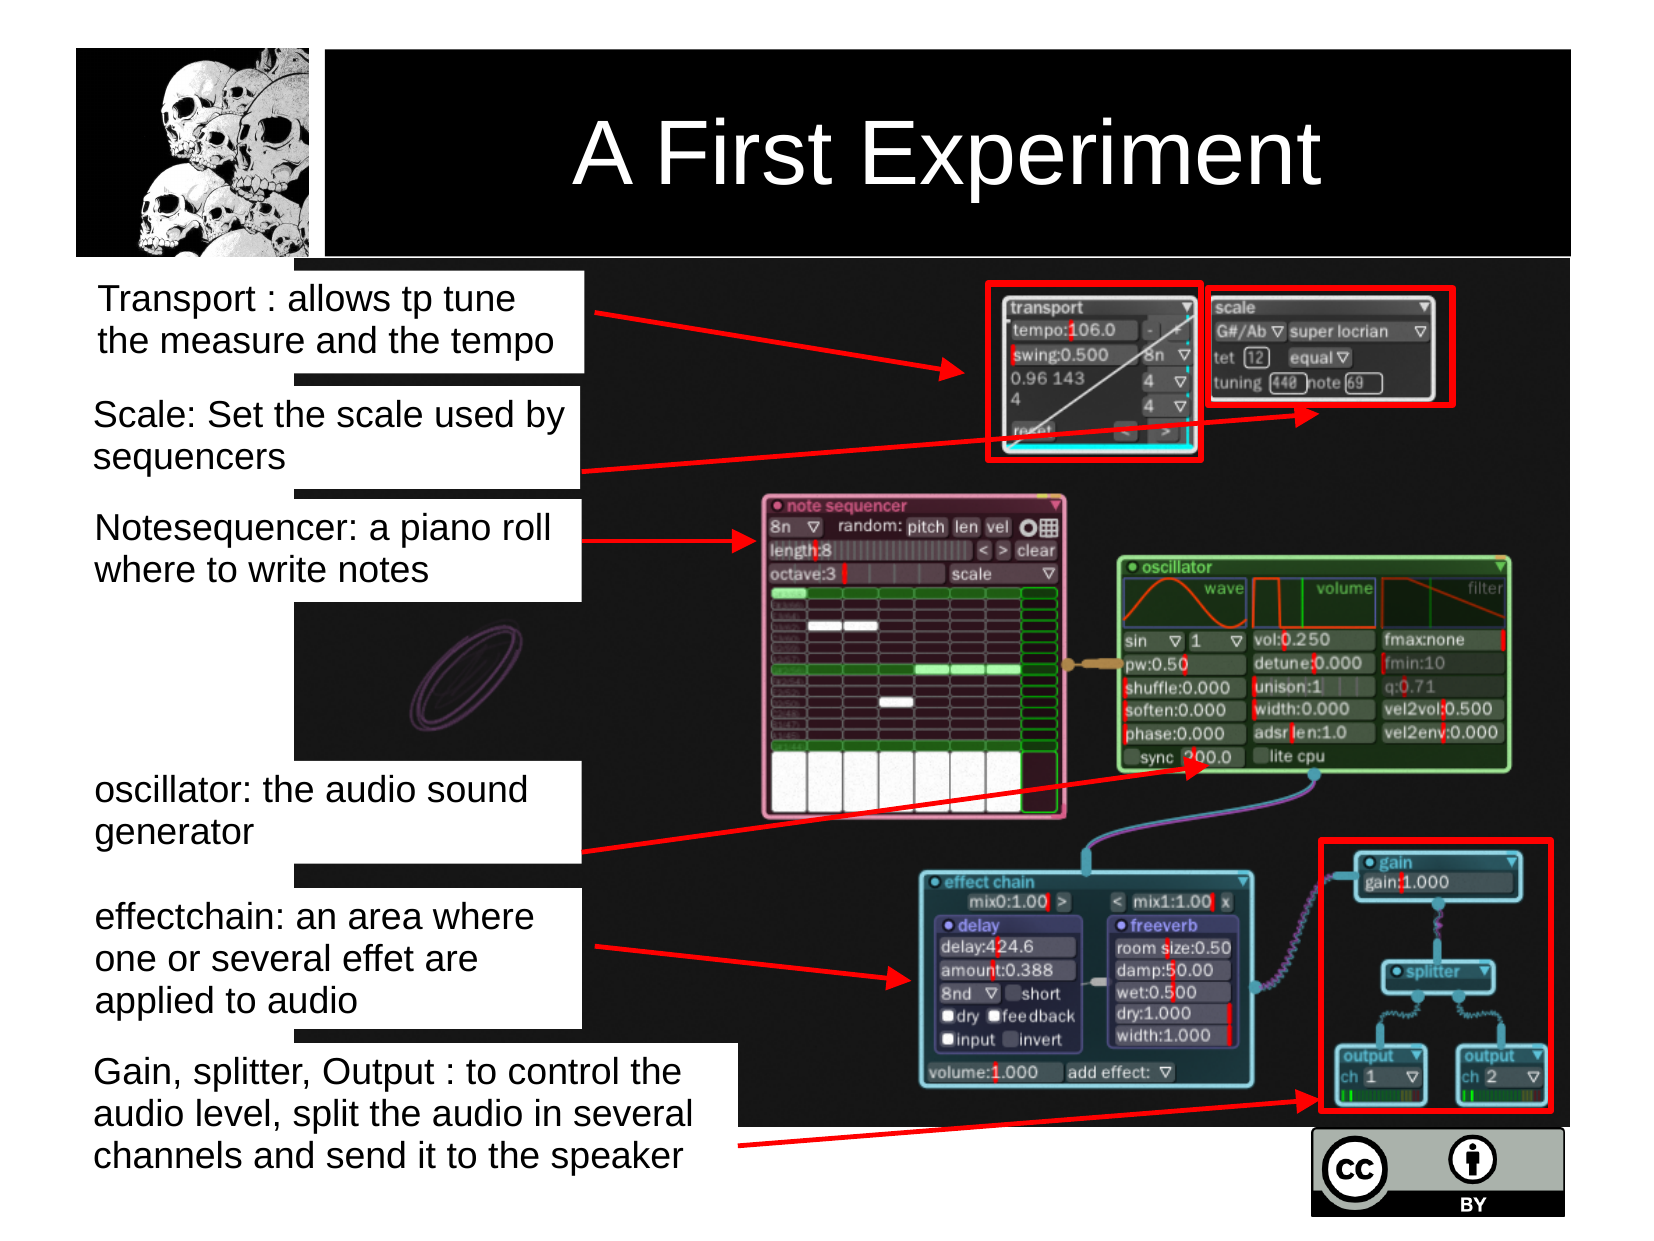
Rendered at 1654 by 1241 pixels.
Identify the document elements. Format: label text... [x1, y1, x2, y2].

picture [991, 426, 1198, 457]
picture [294, 258, 1570, 1217]
text_box Notesequencer: a piano roll where to write notes [79, 499, 582, 602]
text_box effectchain: an area where one or several effet are applied to audio [79, 888, 582, 1029]
picture [1211, 291, 1449, 402]
text_box oscillator: the audio sound generator [79, 760, 582, 864]
text_box Gain, splitter, Output : to control the audio level, split the audio in several channels and send it to the speaker [78, 1043, 738, 1190]
text_box Scale: Set the scale used by sequencers [78, 386, 581, 489]
picture [1324, 844, 1548, 1108]
text_box Transport : allows tp tune the measure and the tempo [82, 270, 585, 374]
picture [76, 48, 309, 257]
picture [991, 287, 1198, 437]
title A First Experiment [324, 49, 1571, 257]
